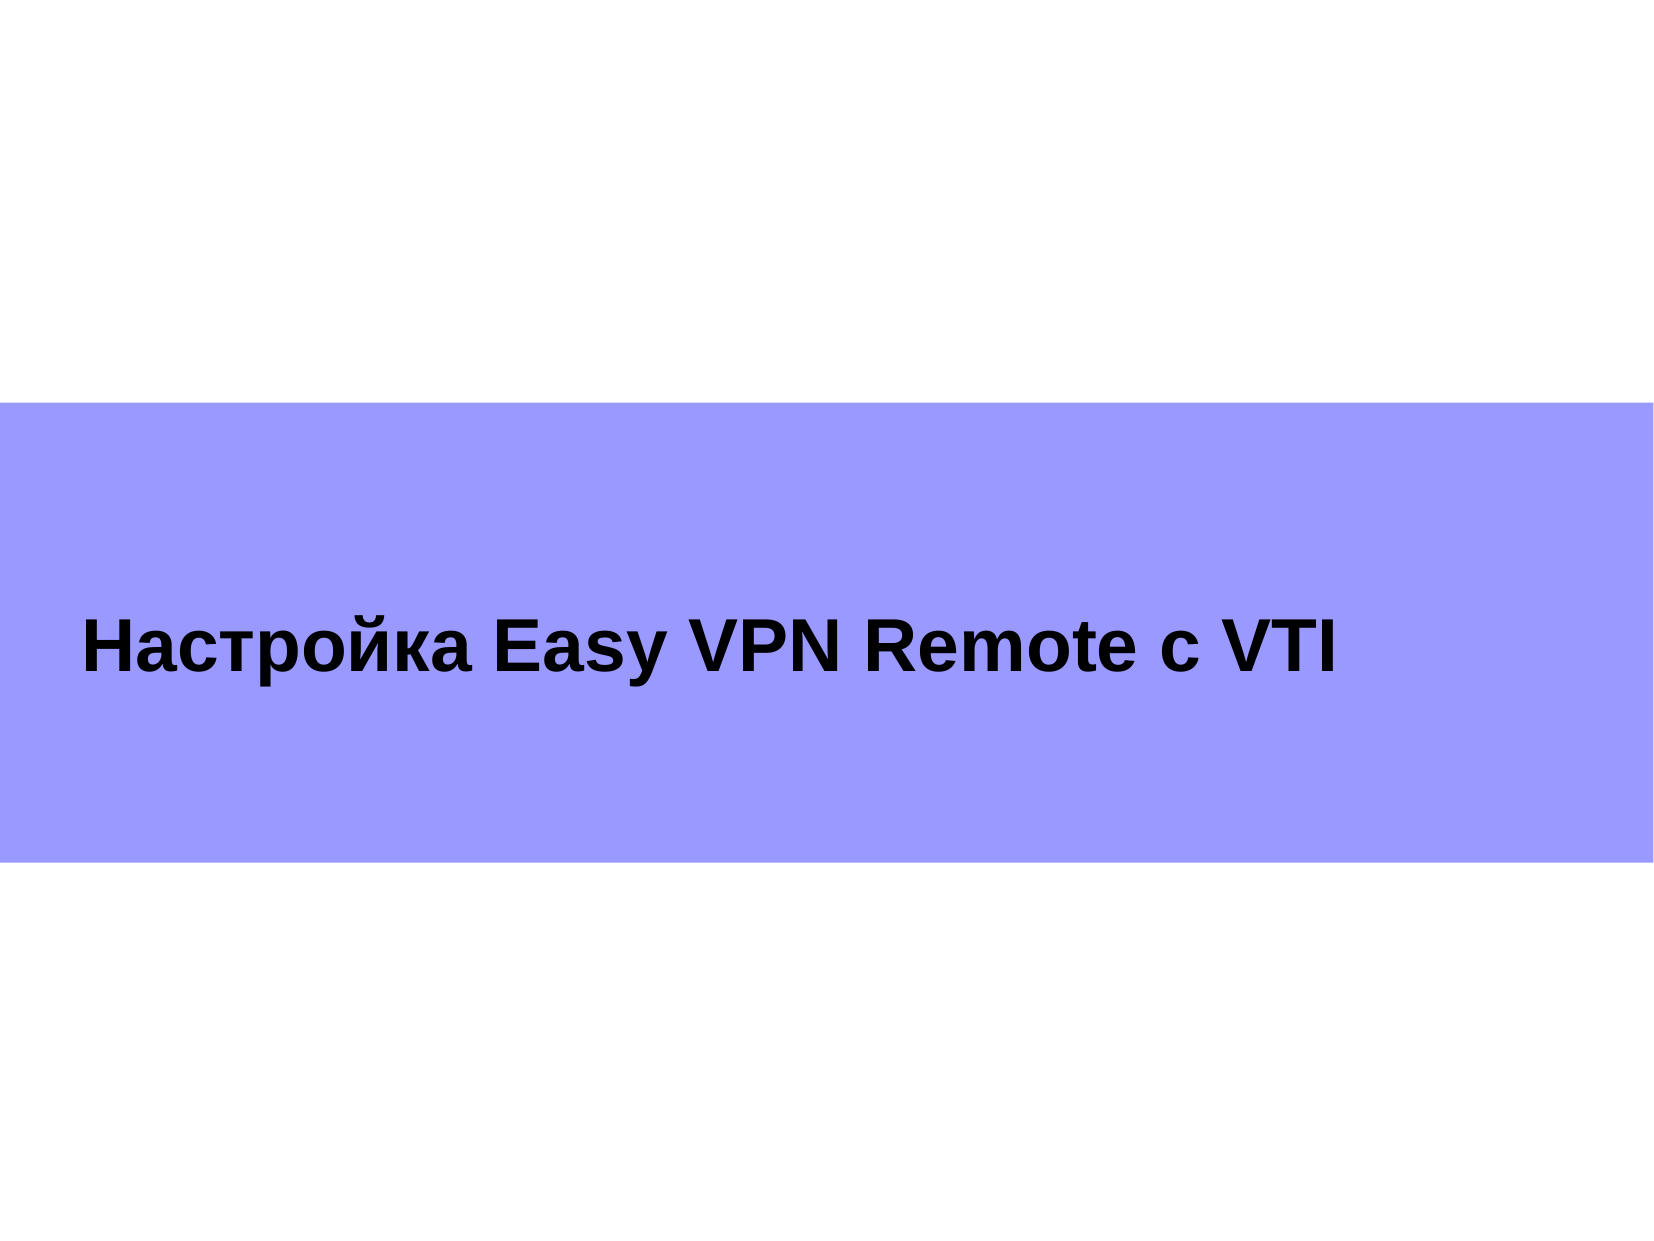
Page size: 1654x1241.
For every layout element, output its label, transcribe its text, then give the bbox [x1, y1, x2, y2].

text_box Настройка Easy VPN Remote с VTI [67, 599, 1530, 754]
